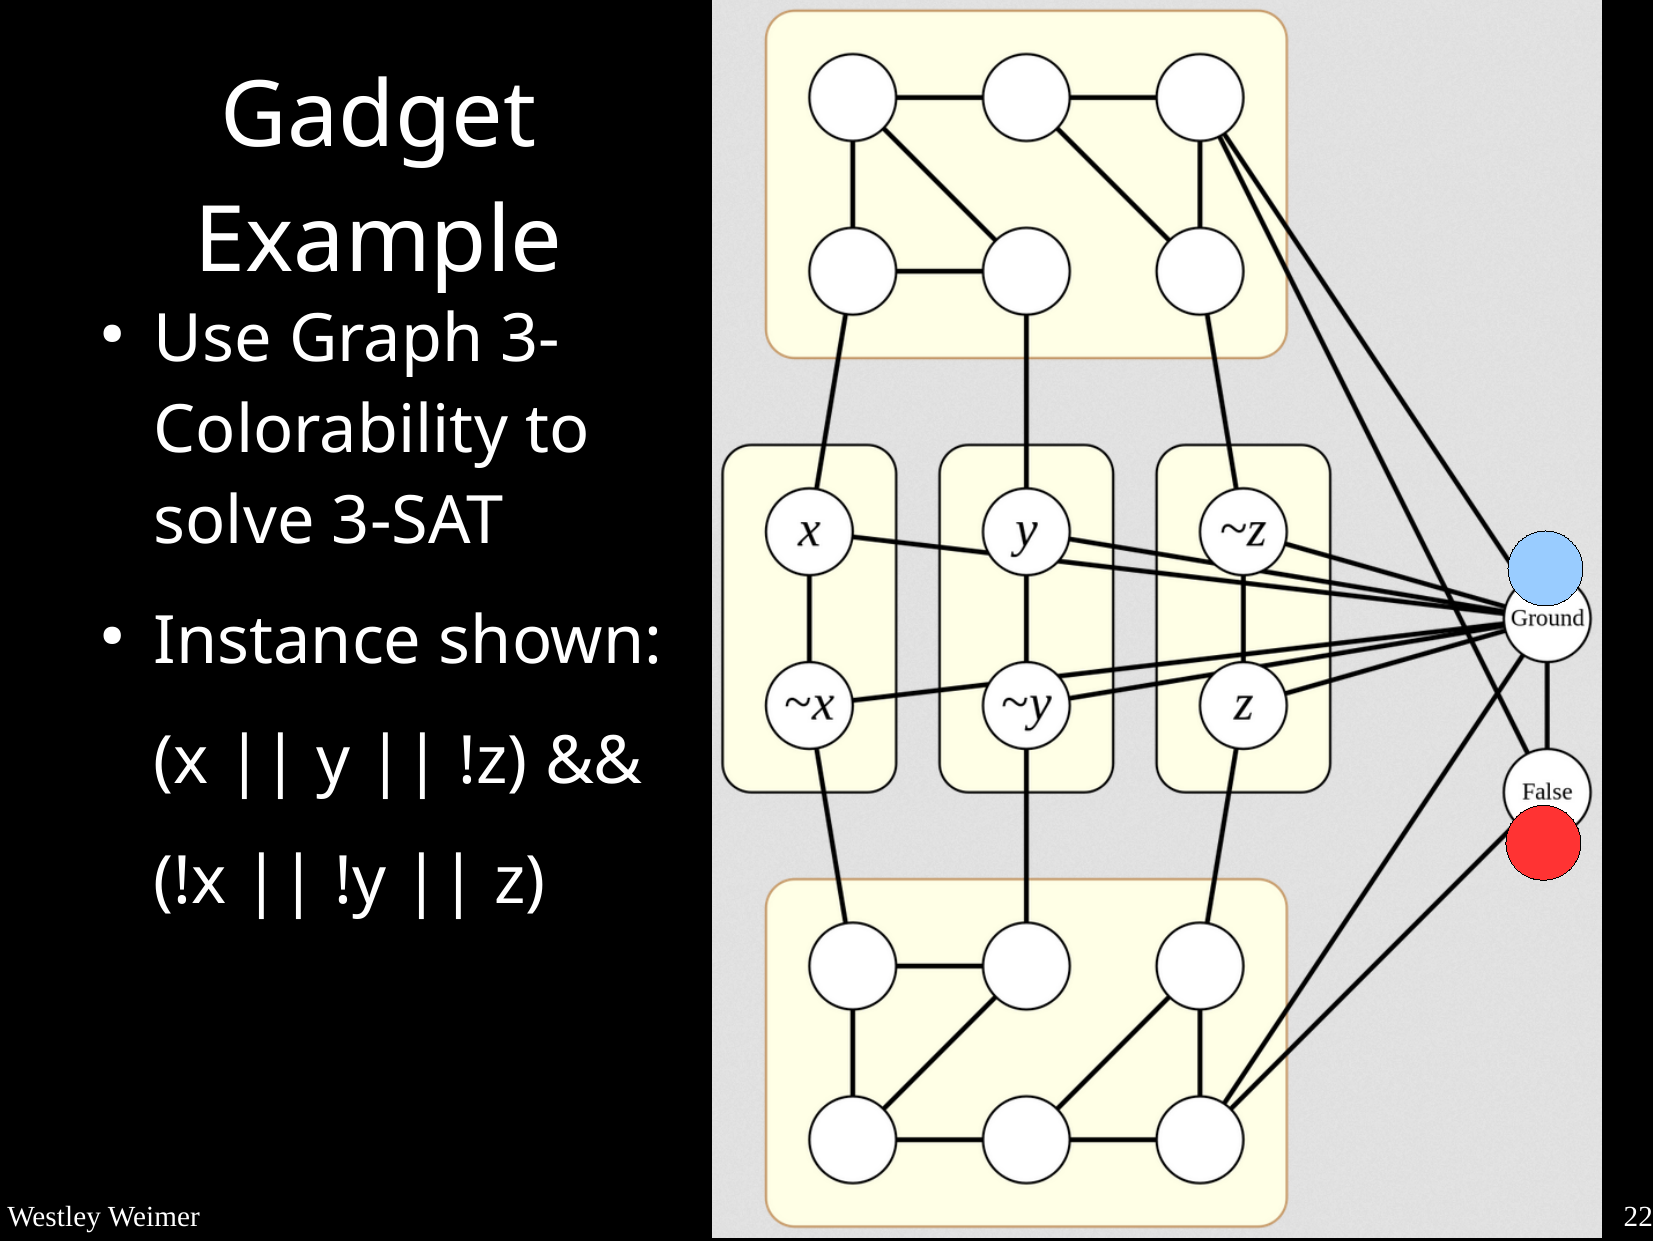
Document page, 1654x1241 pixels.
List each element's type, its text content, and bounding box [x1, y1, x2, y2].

picture [712, 0, 1602, 1238]
text_box [1507, 530, 1583, 606]
list Use Graph 3-Colorability to solve 3-SAT Instance shown: (x || y || !z) && (!x || !y || z) [82, 290, 676, 1109]
text_box [1505, 805, 1581, 881]
title Gadget Example [82, 46, 676, 290]
